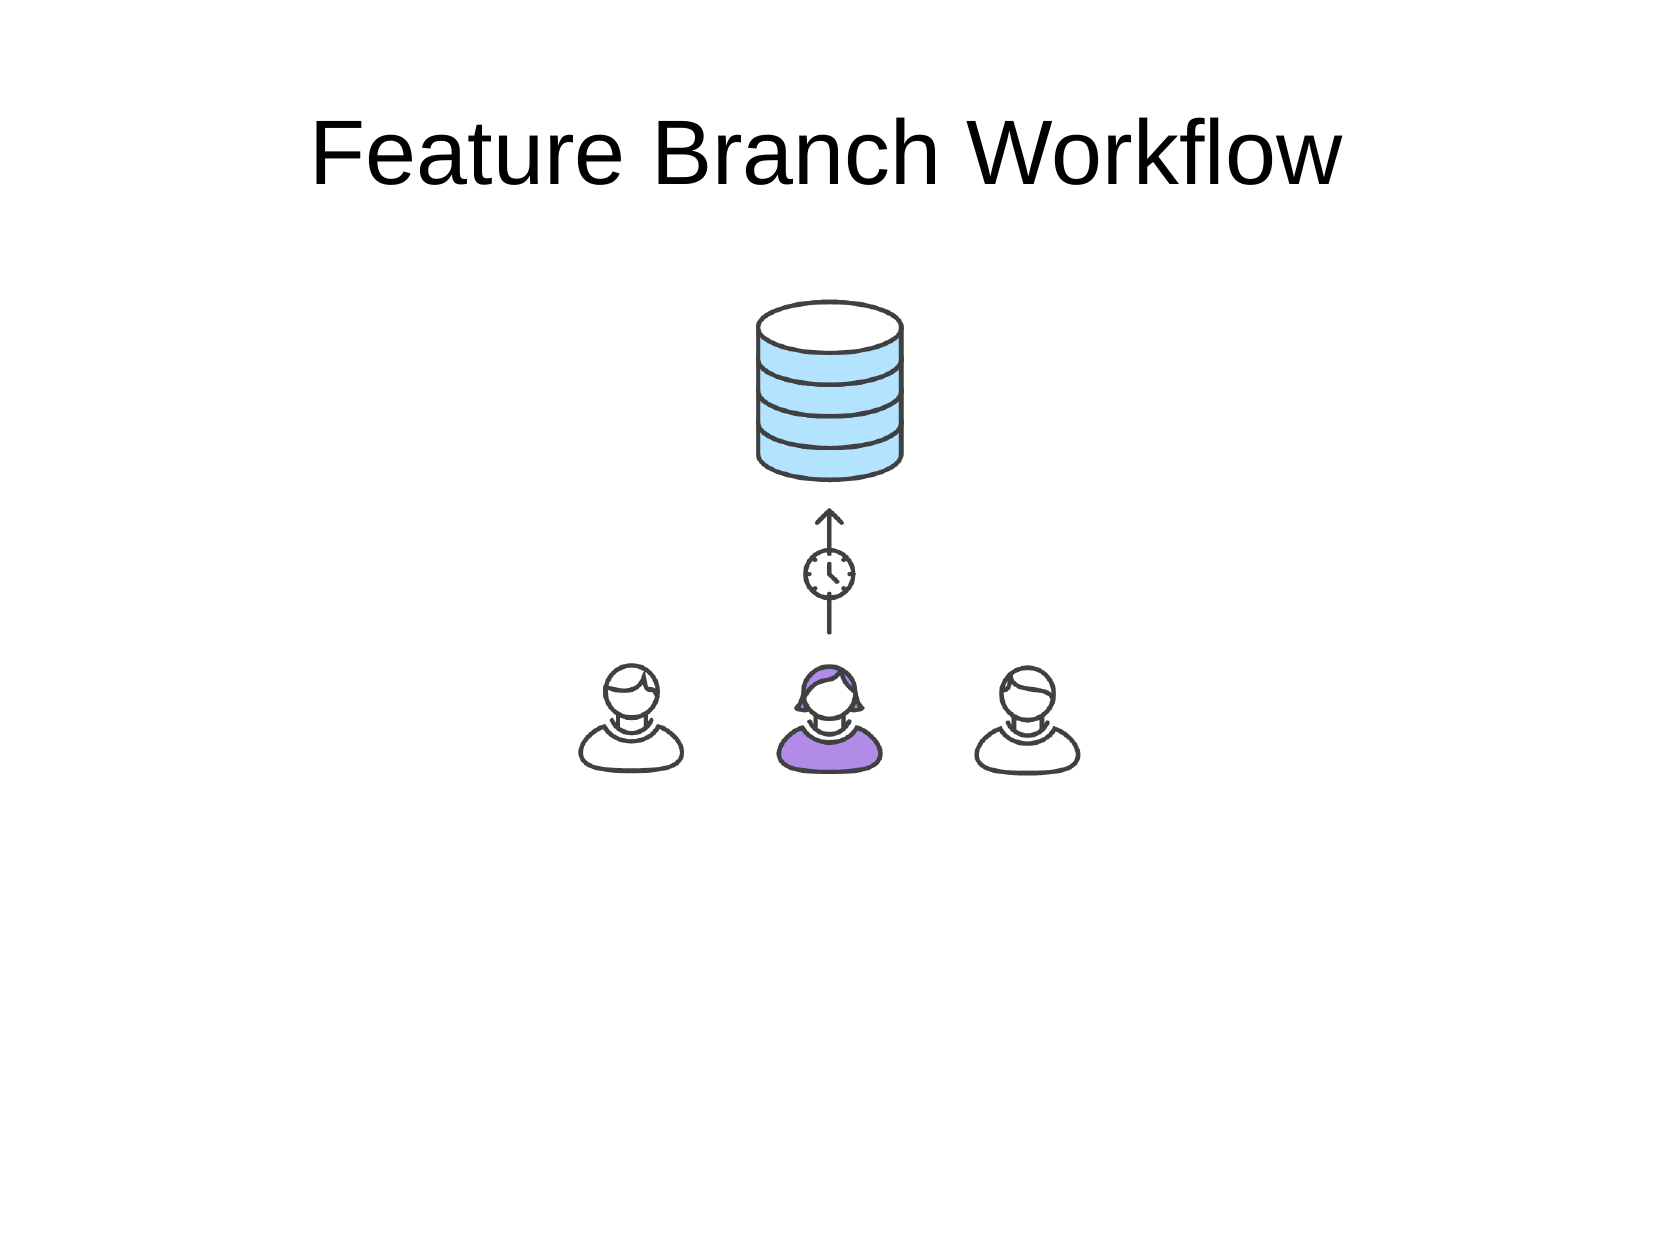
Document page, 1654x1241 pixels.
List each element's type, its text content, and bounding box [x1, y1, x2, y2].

picture [326, 298, 1332, 779]
title Feature Branch Workflow [82, 49, 1571, 257]
